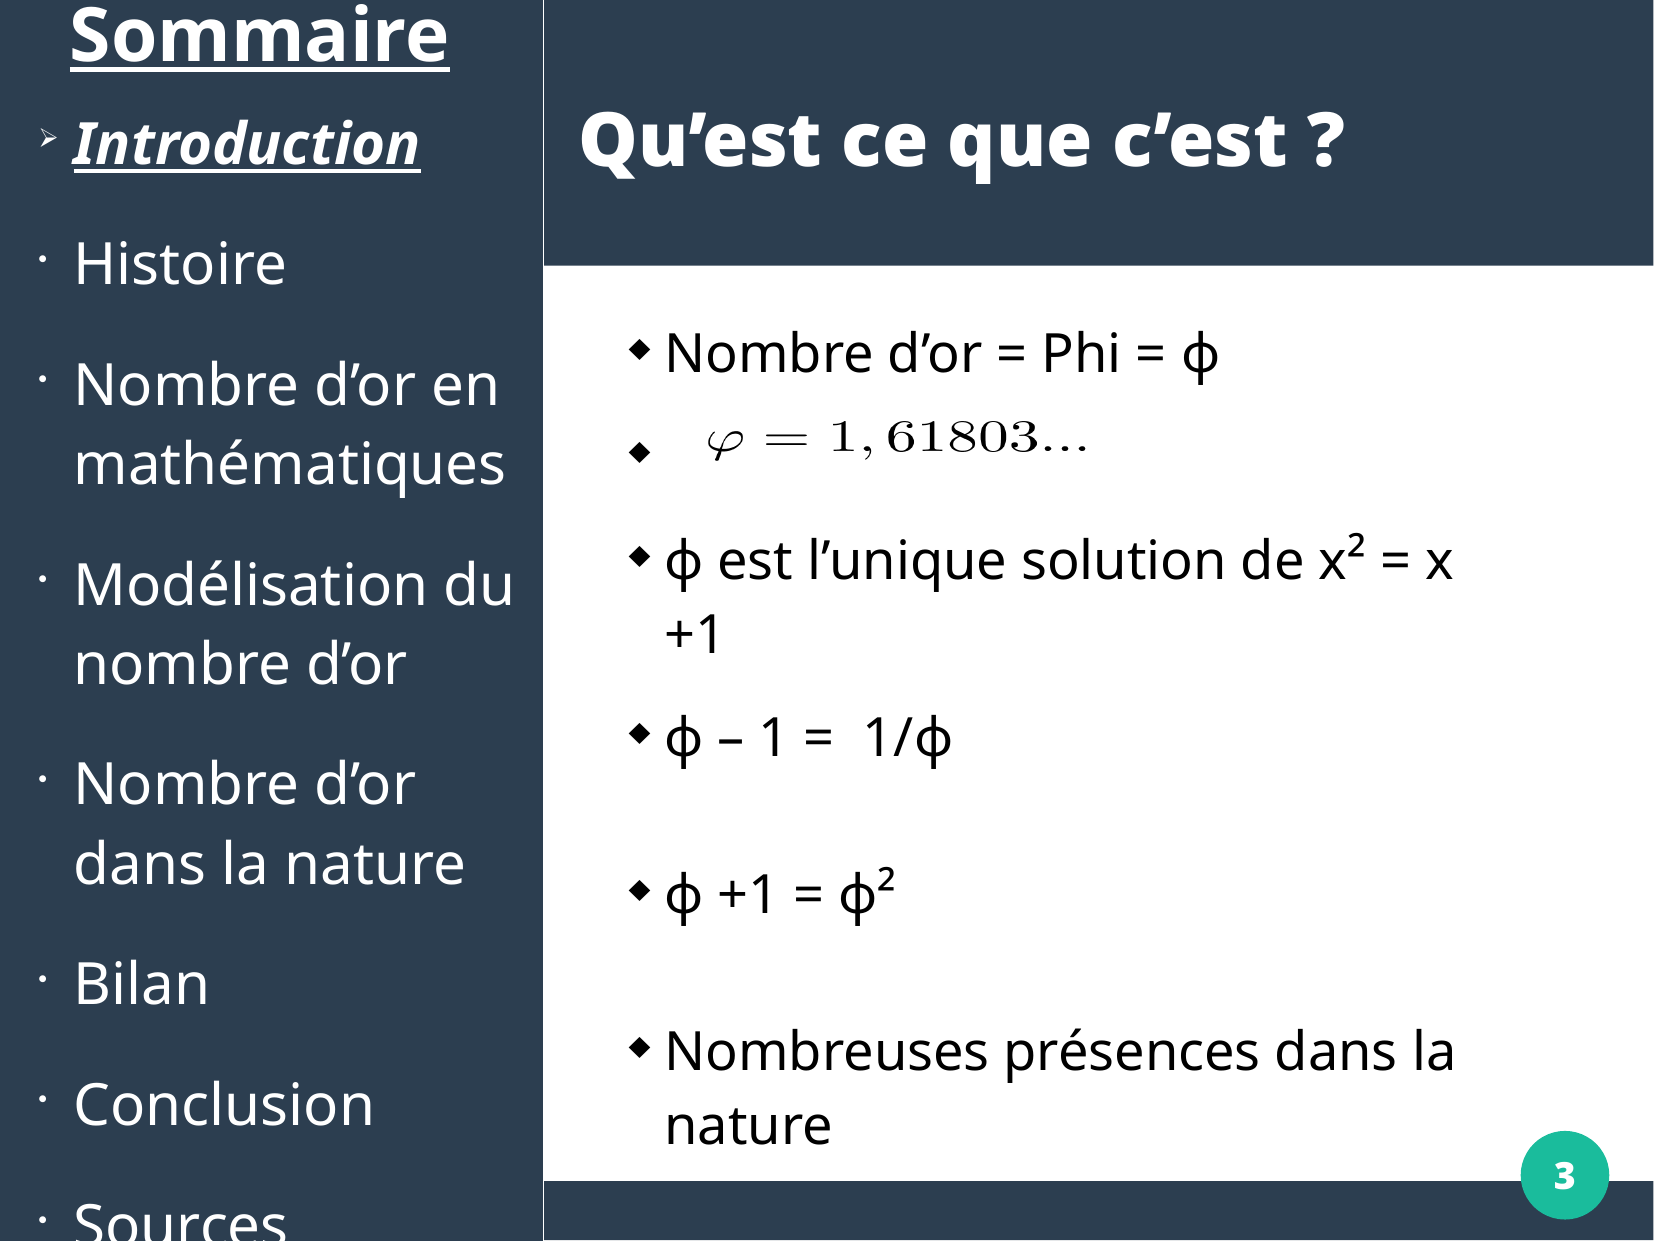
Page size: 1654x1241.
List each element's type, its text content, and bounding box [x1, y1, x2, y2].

text_box Sommaire [0, 0, 532, 83]
text_box [0, 0, 544, 1241]
text_box Nombre d’or = Phi = ϕ ϕ est l’unique solution de x² = x +1 ϕ – 1 = 1/ϕ ϕ +1 = ϕ² Nombreuses présences dans la nature [614, 307, 1536, 1241]
picture [676, 401, 1123, 479]
title Qu’est ce que c’est ? [578, 59, 1654, 217]
text_box Introduction Histoire Nombre d’or en mathématiques Modélisation du nombre d’or Nombre d’or dans la nature Bilan Conclusion Sources [23, 94, 556, 1241]
